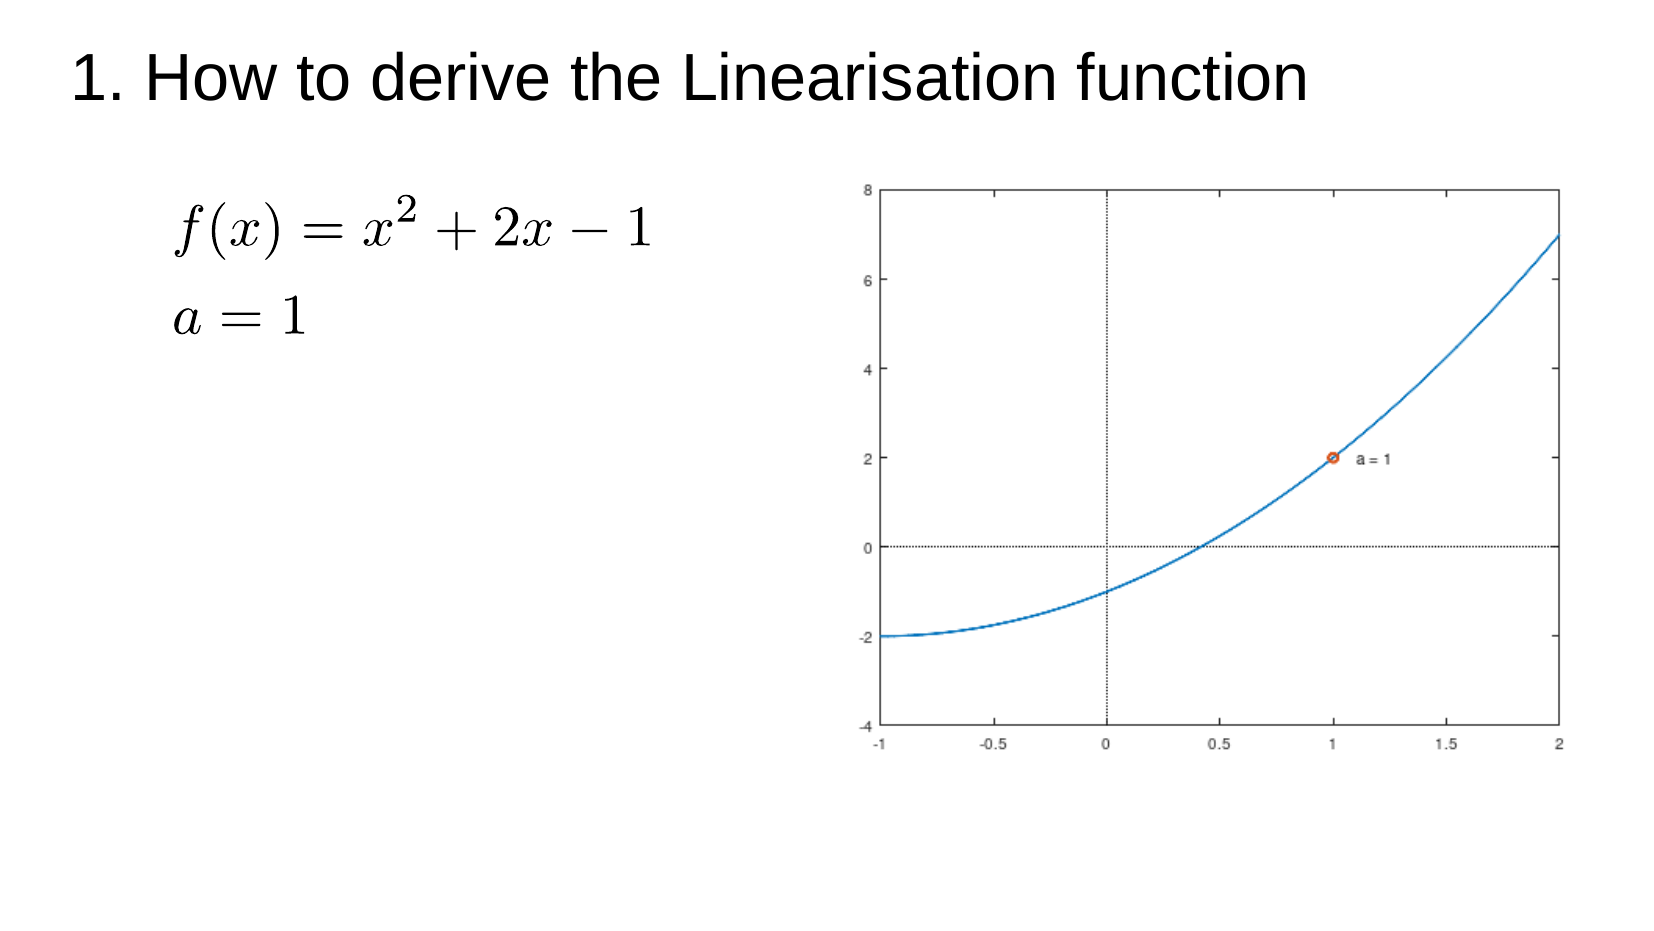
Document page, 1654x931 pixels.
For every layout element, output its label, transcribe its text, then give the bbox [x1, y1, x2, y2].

picture [767, 141, 1643, 798]
text_box [174, 194, 650, 260]
text_box [174, 295, 305, 335]
title 1. How to derive the Linearisation function [0, 0, 1654, 156]
